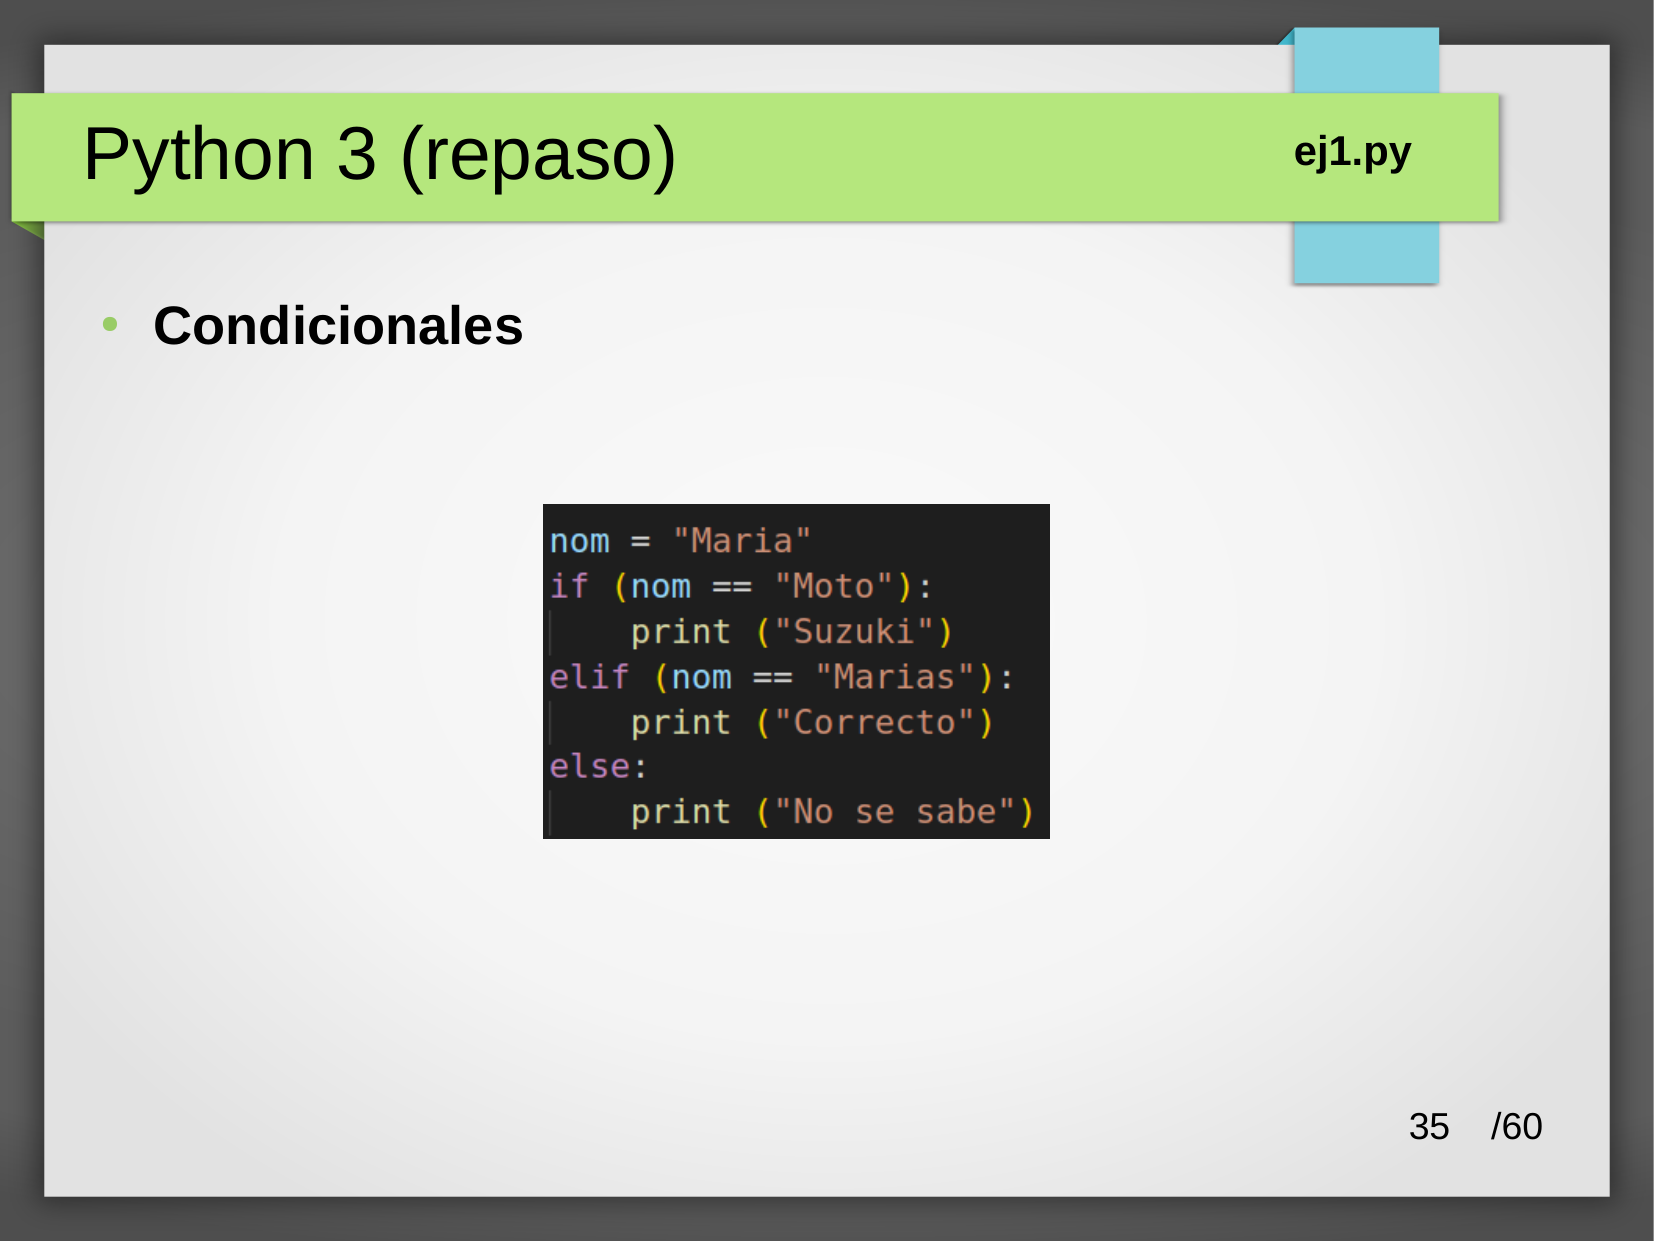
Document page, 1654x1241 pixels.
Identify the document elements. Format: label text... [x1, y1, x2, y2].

text_box <número> [1393, 1098, 1476, 1169]
title Python 3 (repaso) [82, 94, 1264, 213]
picture [0, 0, 1654, 1241]
text_box ej1.py [1279, 120, 1465, 229]
text_box /60 [1476, 1098, 1644, 1169]
list Condicionales [82, 295, 1571, 1015]
